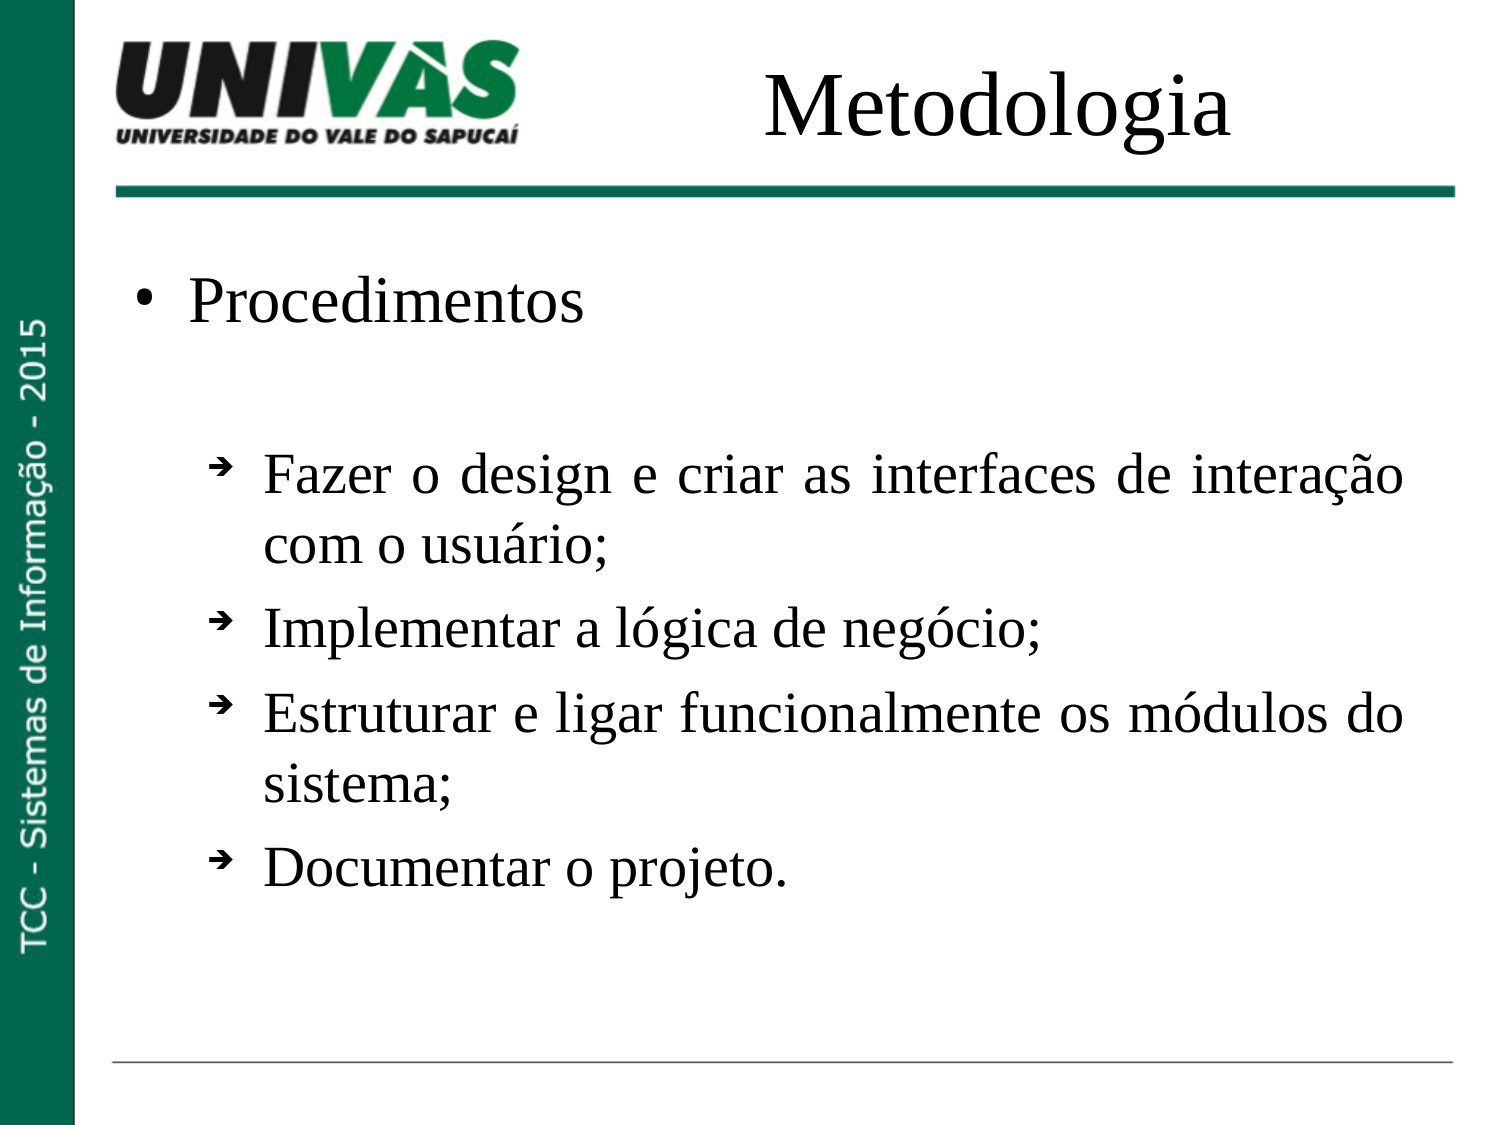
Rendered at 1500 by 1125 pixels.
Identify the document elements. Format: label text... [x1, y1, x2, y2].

picture [0, 0, 1500, 1125]
title Metodologia [543, 23, 1454, 174]
text_box Procedimentos Fazer o design e criar as interfaces de interação com o usuário; Implementar a lógica de negócio; Estruturar e ligar funcionalmente os módulos do sistema; Documentar o projeto. [117, 208, 1453, 1046]
